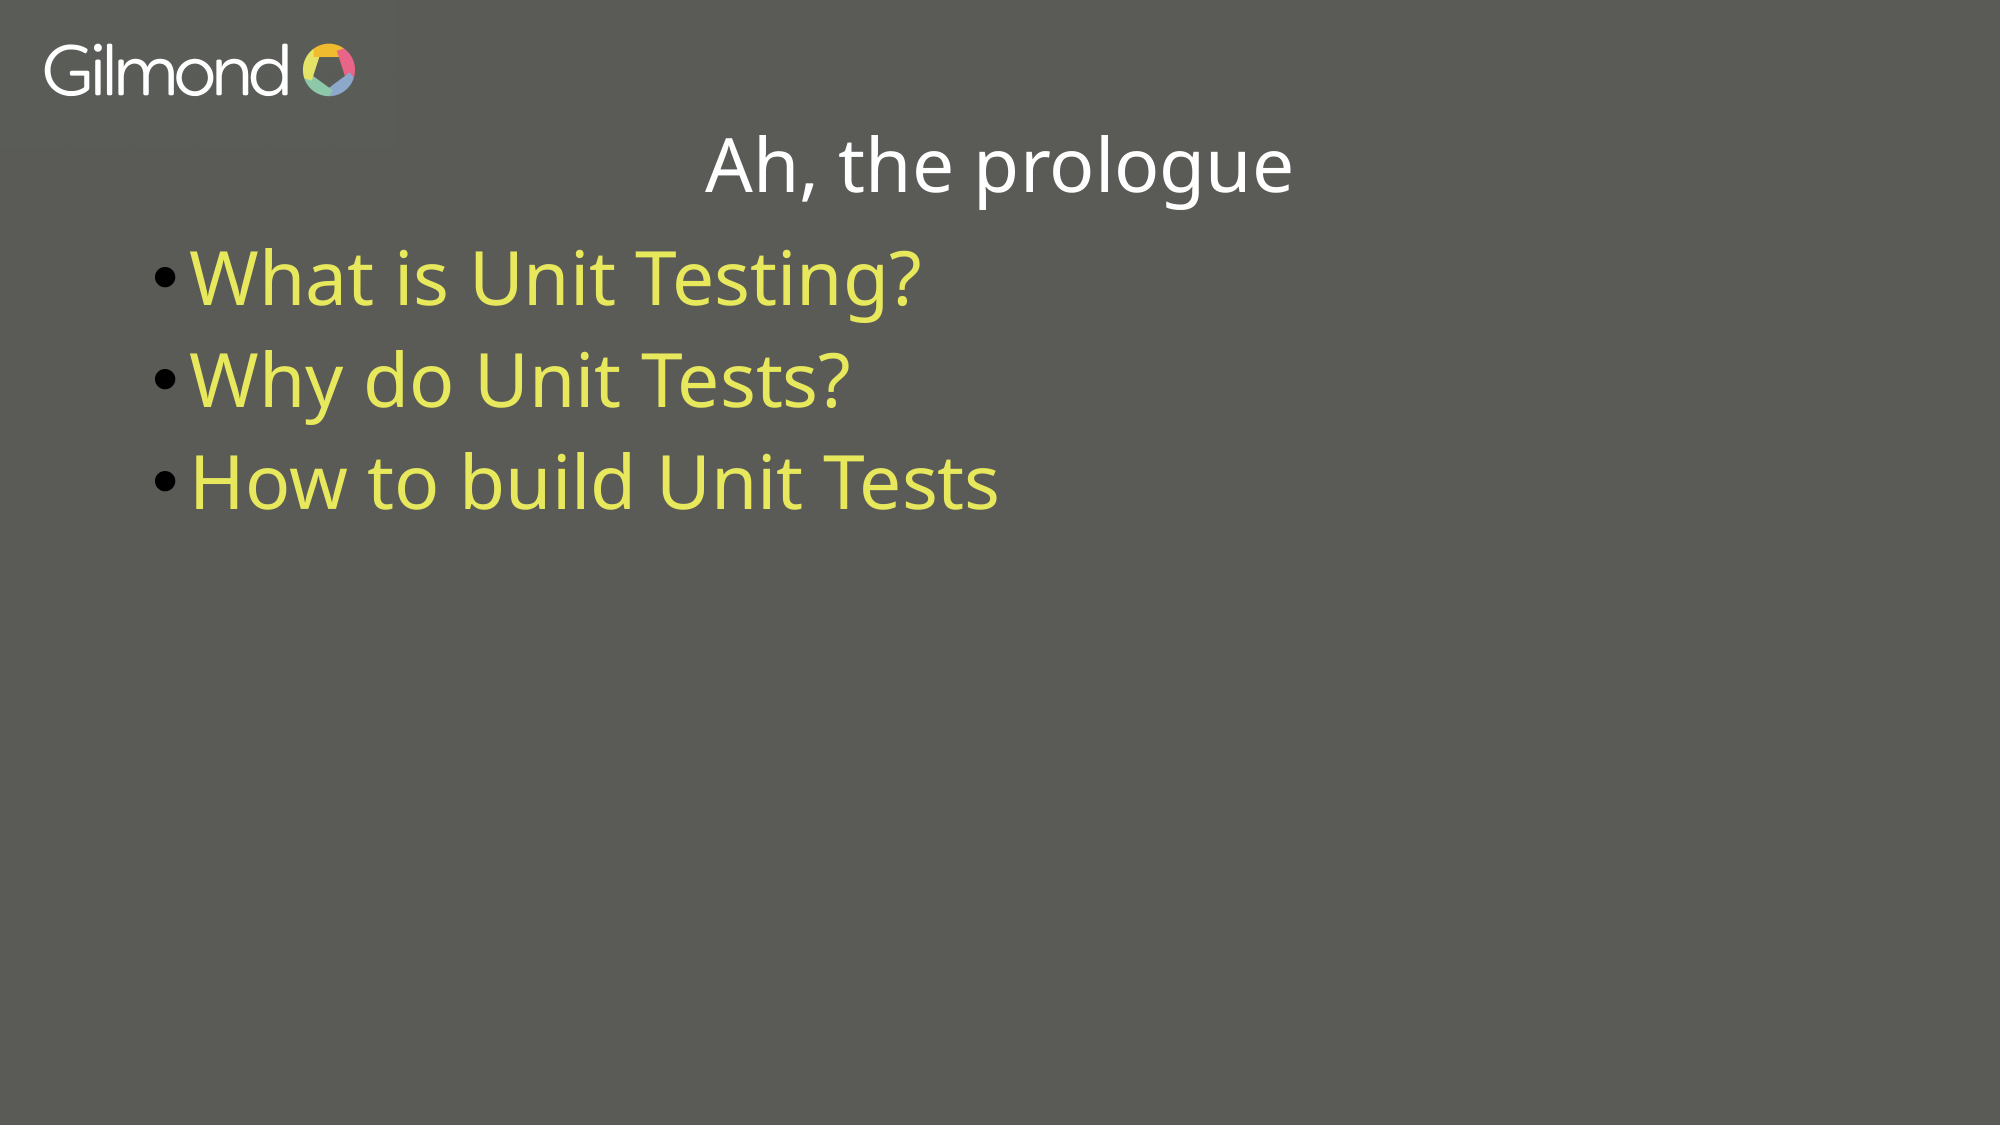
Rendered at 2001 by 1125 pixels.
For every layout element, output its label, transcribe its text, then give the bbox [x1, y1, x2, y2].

list What is Unit Testing? Why do Unit Tests? How to build Unit Tests [137, 233, 1863, 1053]
picture [0, 0, 399, 149]
title Ah, the prologue [137, 59, 1863, 233]
